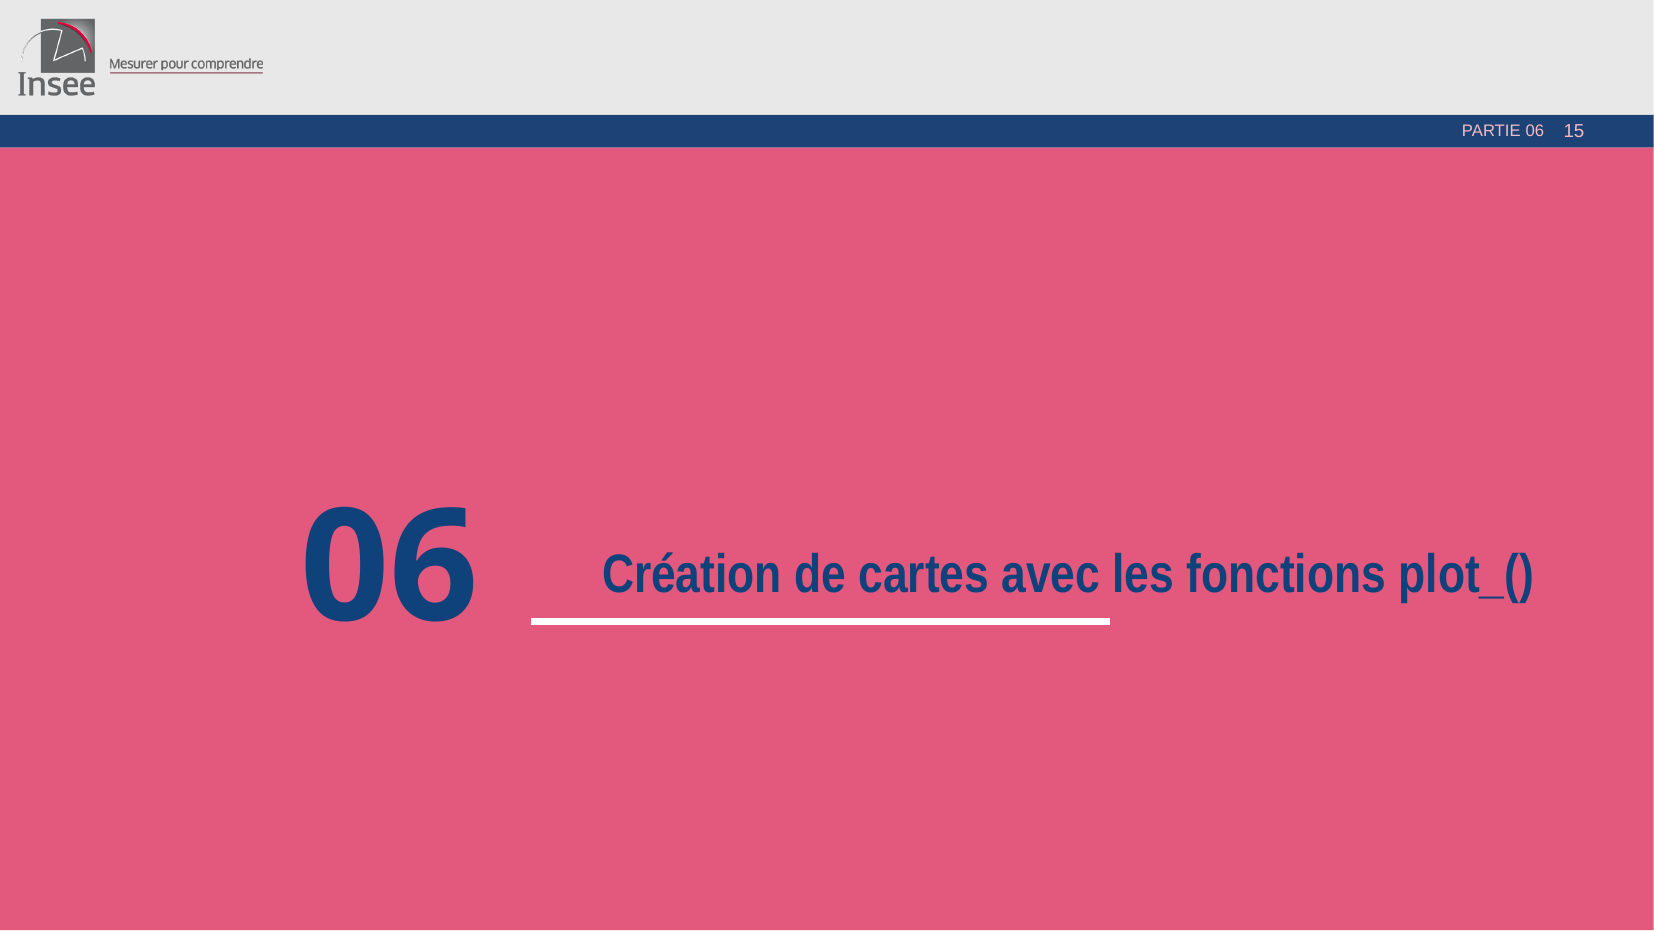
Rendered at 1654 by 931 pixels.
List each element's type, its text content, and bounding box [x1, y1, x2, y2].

picture [14, 0, 263, 99]
text_box 06 [253, 422, 526, 697]
title Création de cartes avec les fonctions plot_() [526, 446, 1536, 605]
text_box PARTIE 06 [1311, 114, 1560, 148]
